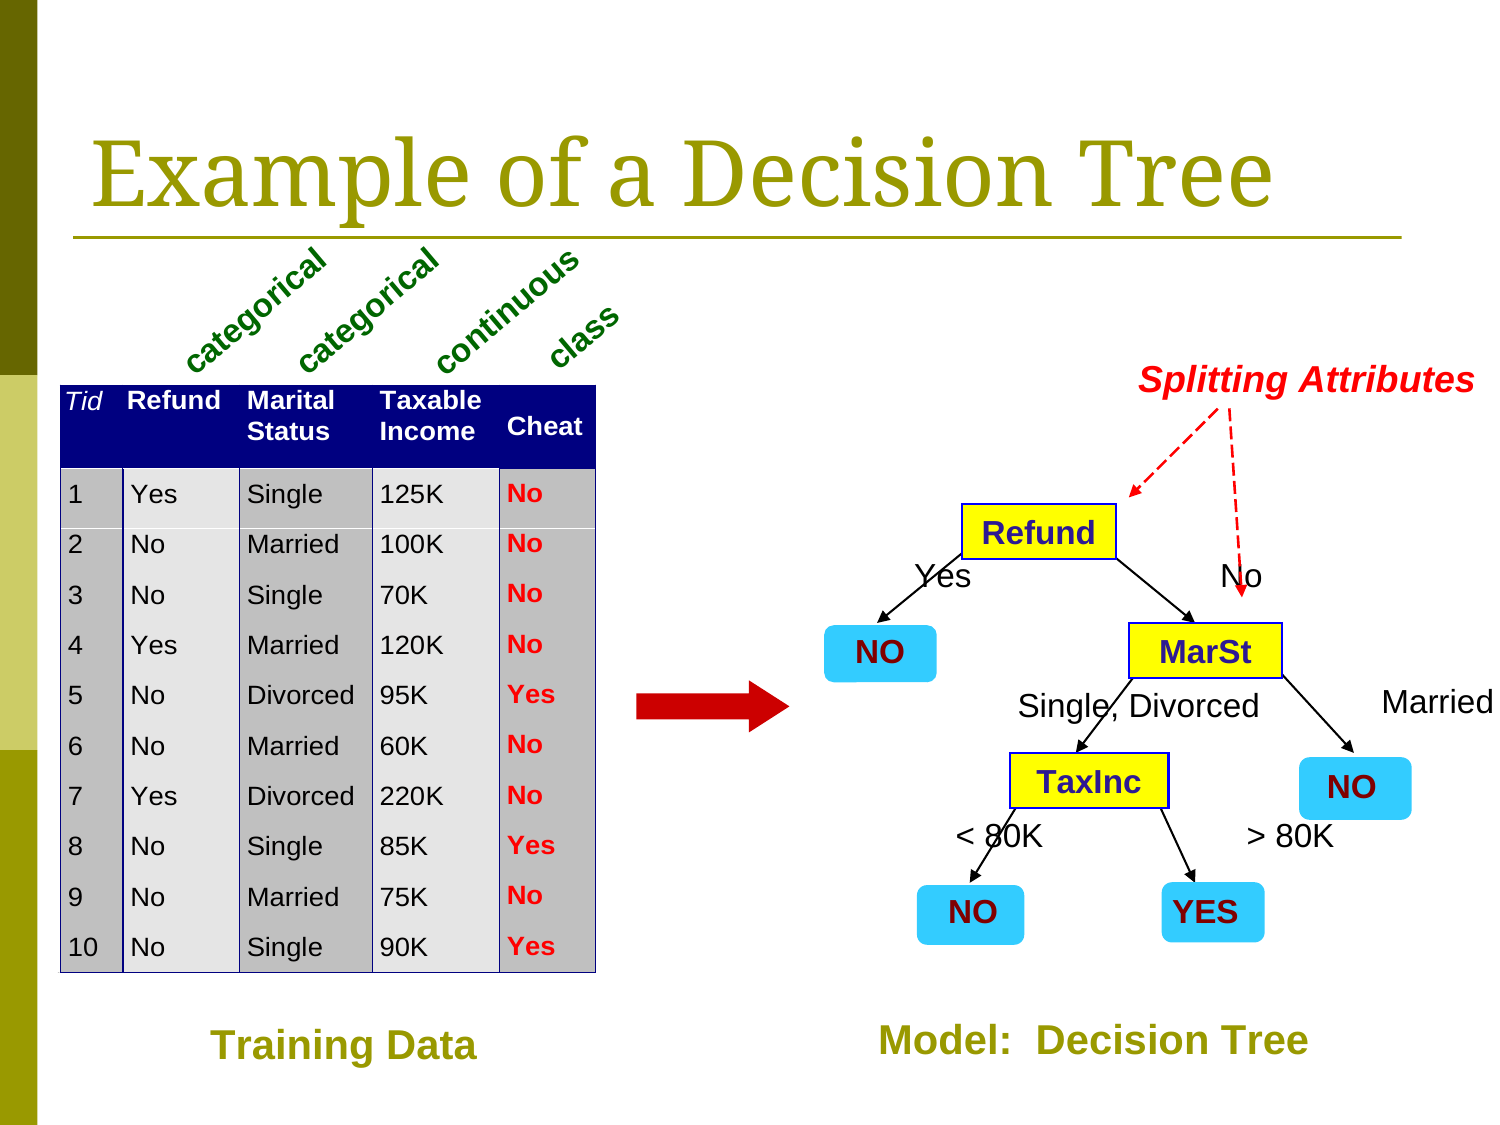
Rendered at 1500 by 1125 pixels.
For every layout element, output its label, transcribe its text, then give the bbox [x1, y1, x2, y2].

text_box Married [1254, 672, 1500, 728]
text_box [917, 939, 1024, 945]
text_box continuous [364, 185, 646, 435]
text_box NO [784, 622, 976, 679]
text_box No [1092, 546, 1278, 603]
text_box categorical [114, 186, 393, 434]
text_box NO [1255, 757, 1448, 813]
text_box categorical [226, 186, 505, 434]
title Example of a Decision Tree [75, 45, 1426, 233]
text_box Model: Decision Tree [837, 1014, 1351, 1071]
text_box < 80K [828, 806, 1059, 863]
text_box NO [877, 882, 1069, 939]
text_box [826, 679, 890, 683]
text_box > 80K [1119, 806, 1350, 863]
text_box Splitting Attributes [1010, 347, 1491, 408]
text_box YES [1149, 882, 1262, 938]
text_box [637, 682, 788, 731]
text_box Yes [786, 546, 987, 603]
chart [50, 384, 635, 990]
text_box TaxInc [1009, 752, 1169, 809]
text_box Refund [961, 503, 1116, 559]
text_box Single, Divorced [890, 677, 1276, 733]
text_box [1163, 885, 1265, 943]
text_box MarSt [1128, 622, 1283, 677]
text_box class [477, 240, 686, 429]
text_box [1350, 813, 1411, 820]
text_box Training Data [137, 1019, 550, 1076]
